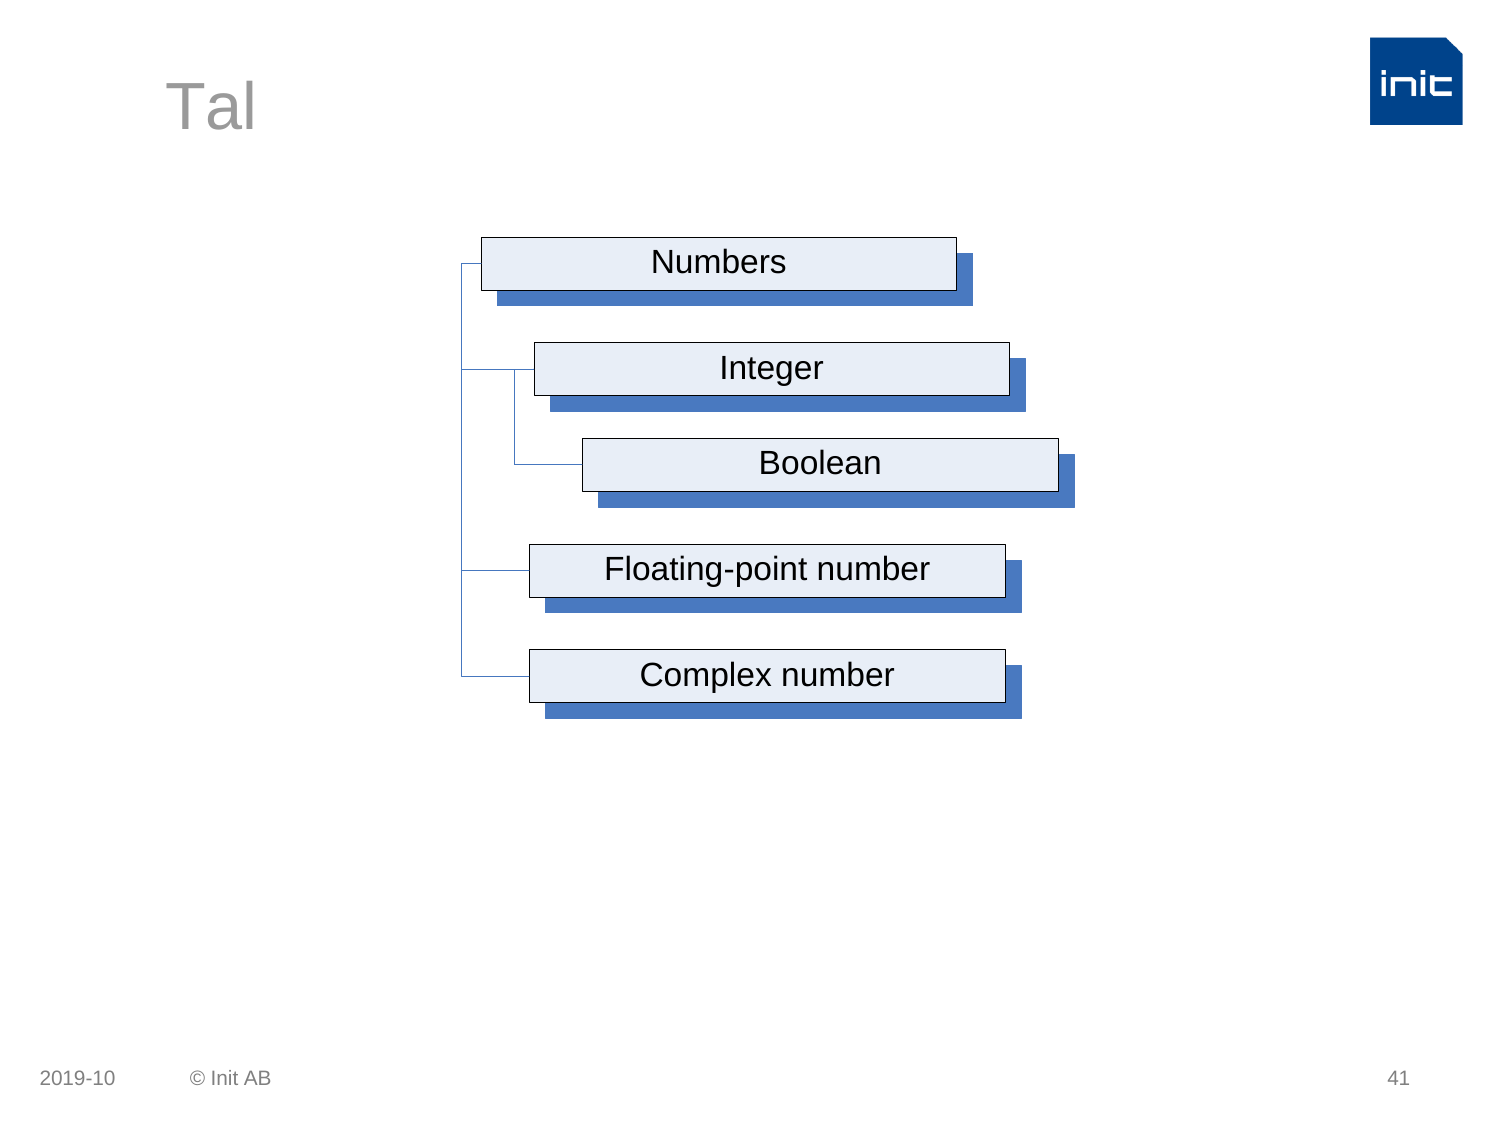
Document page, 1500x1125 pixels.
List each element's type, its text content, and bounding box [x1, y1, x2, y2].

text_box 2019-10 [24, 1037, 151, 1098]
text_box Tal [150, 0, 1351, 151]
text_box <nummer> [1350, 1037, 1426, 1098]
text_box © Init AB [174, 1037, 1326, 1098]
chart [421, 234, 1081, 943]
picture [1370, 37, 1463, 125]
